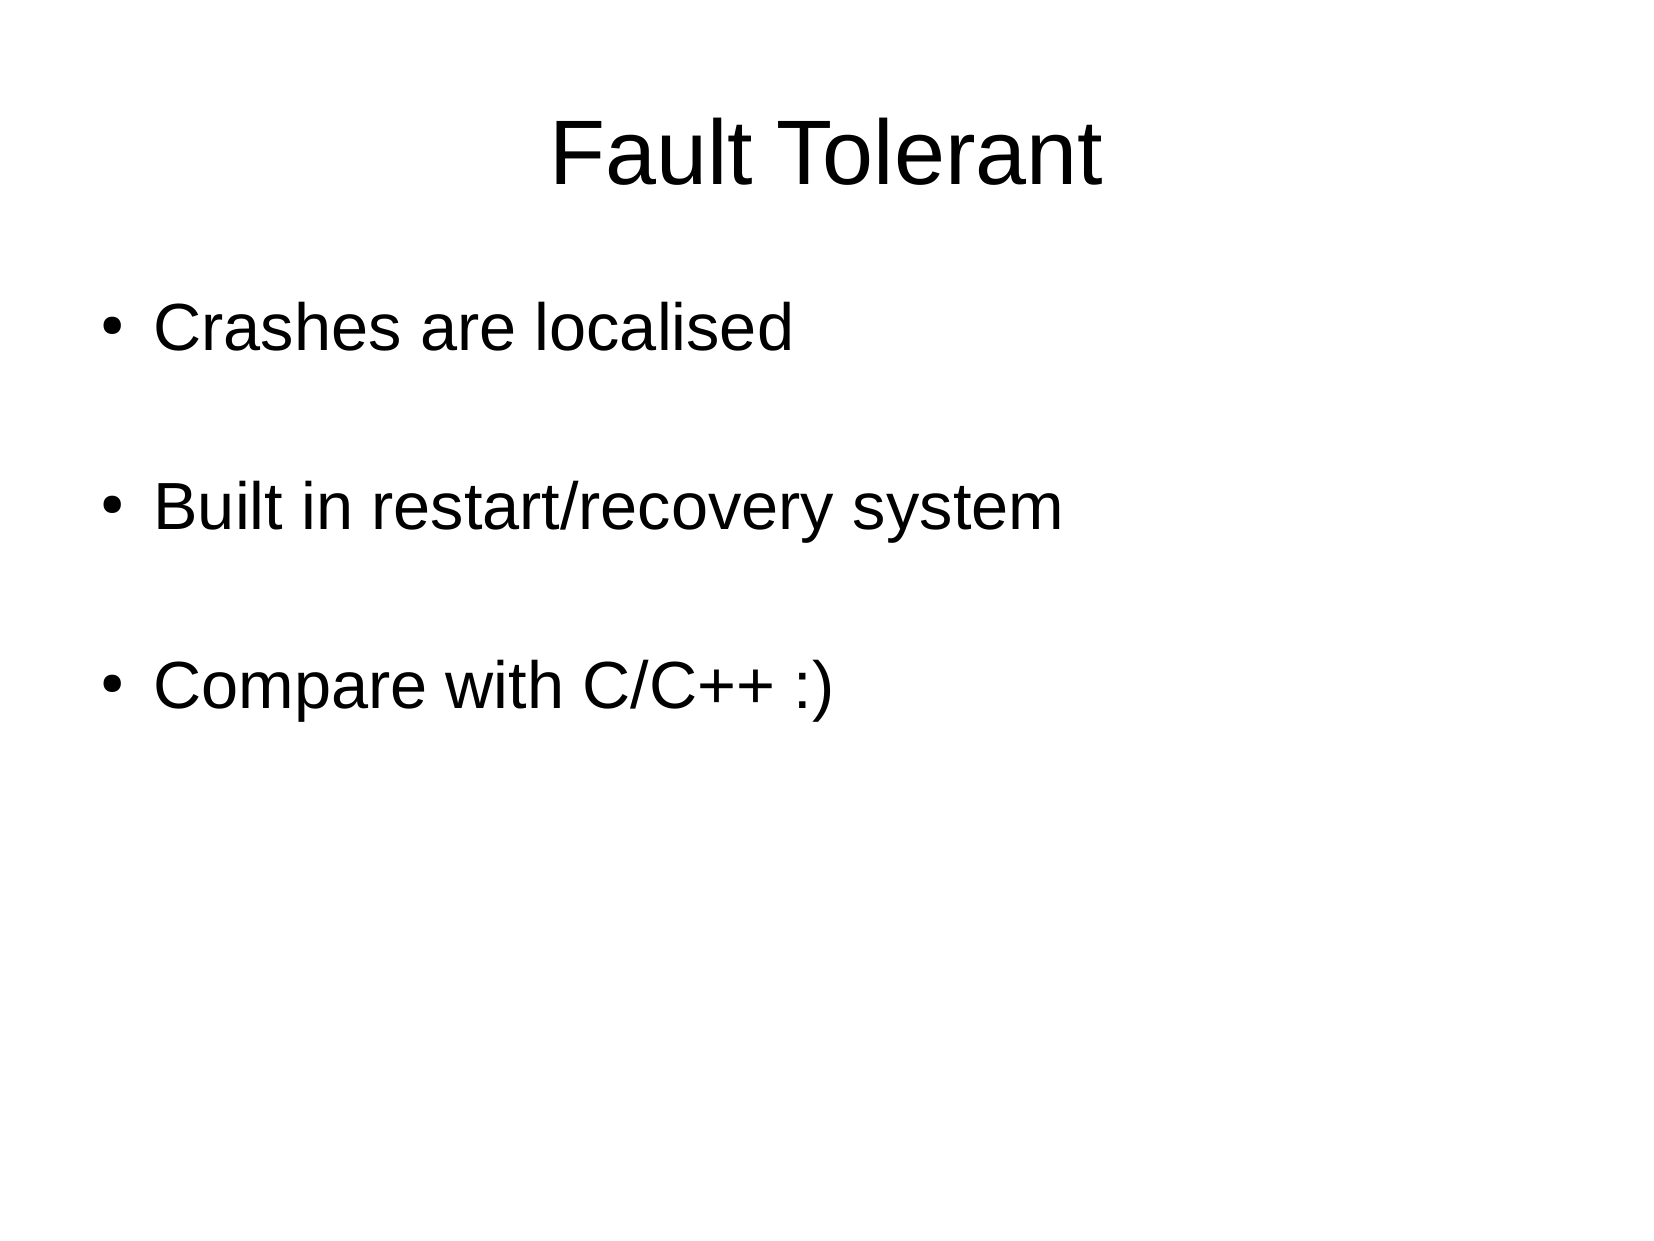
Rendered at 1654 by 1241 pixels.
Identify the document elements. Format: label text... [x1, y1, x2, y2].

list Crashes are localised Built in restart/recovery system Compare with C/C++ :) [82, 290, 1571, 1109]
title Fault Tolerant [82, 49, 1571, 257]
